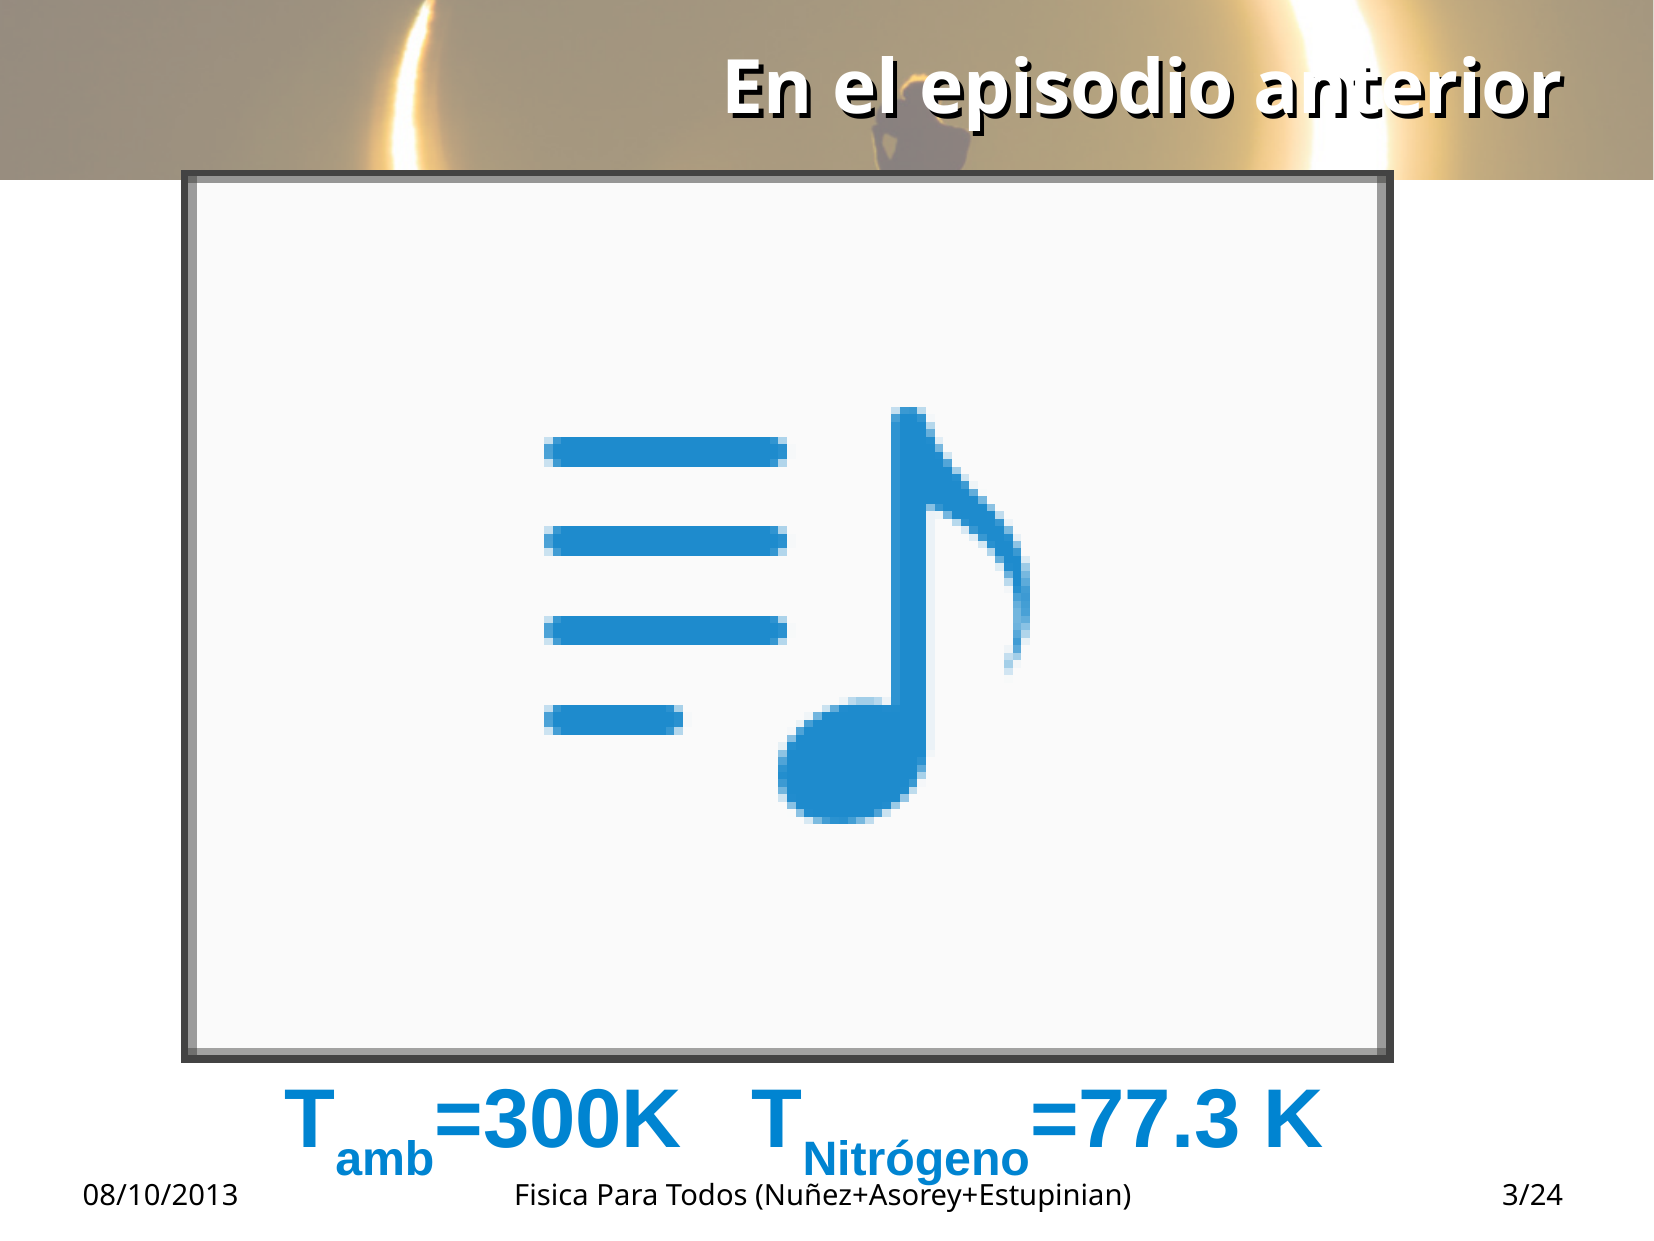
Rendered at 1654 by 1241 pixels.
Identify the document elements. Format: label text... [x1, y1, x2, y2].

title En el episodio anterior [75, 19, 1564, 151]
text_box [180, 168, 1396, 1064]
picture [0, 0, 1654, 180]
text_box Tamb=300K TNitrógeno=77.3 K [270, 1065, 1339, 1193]
